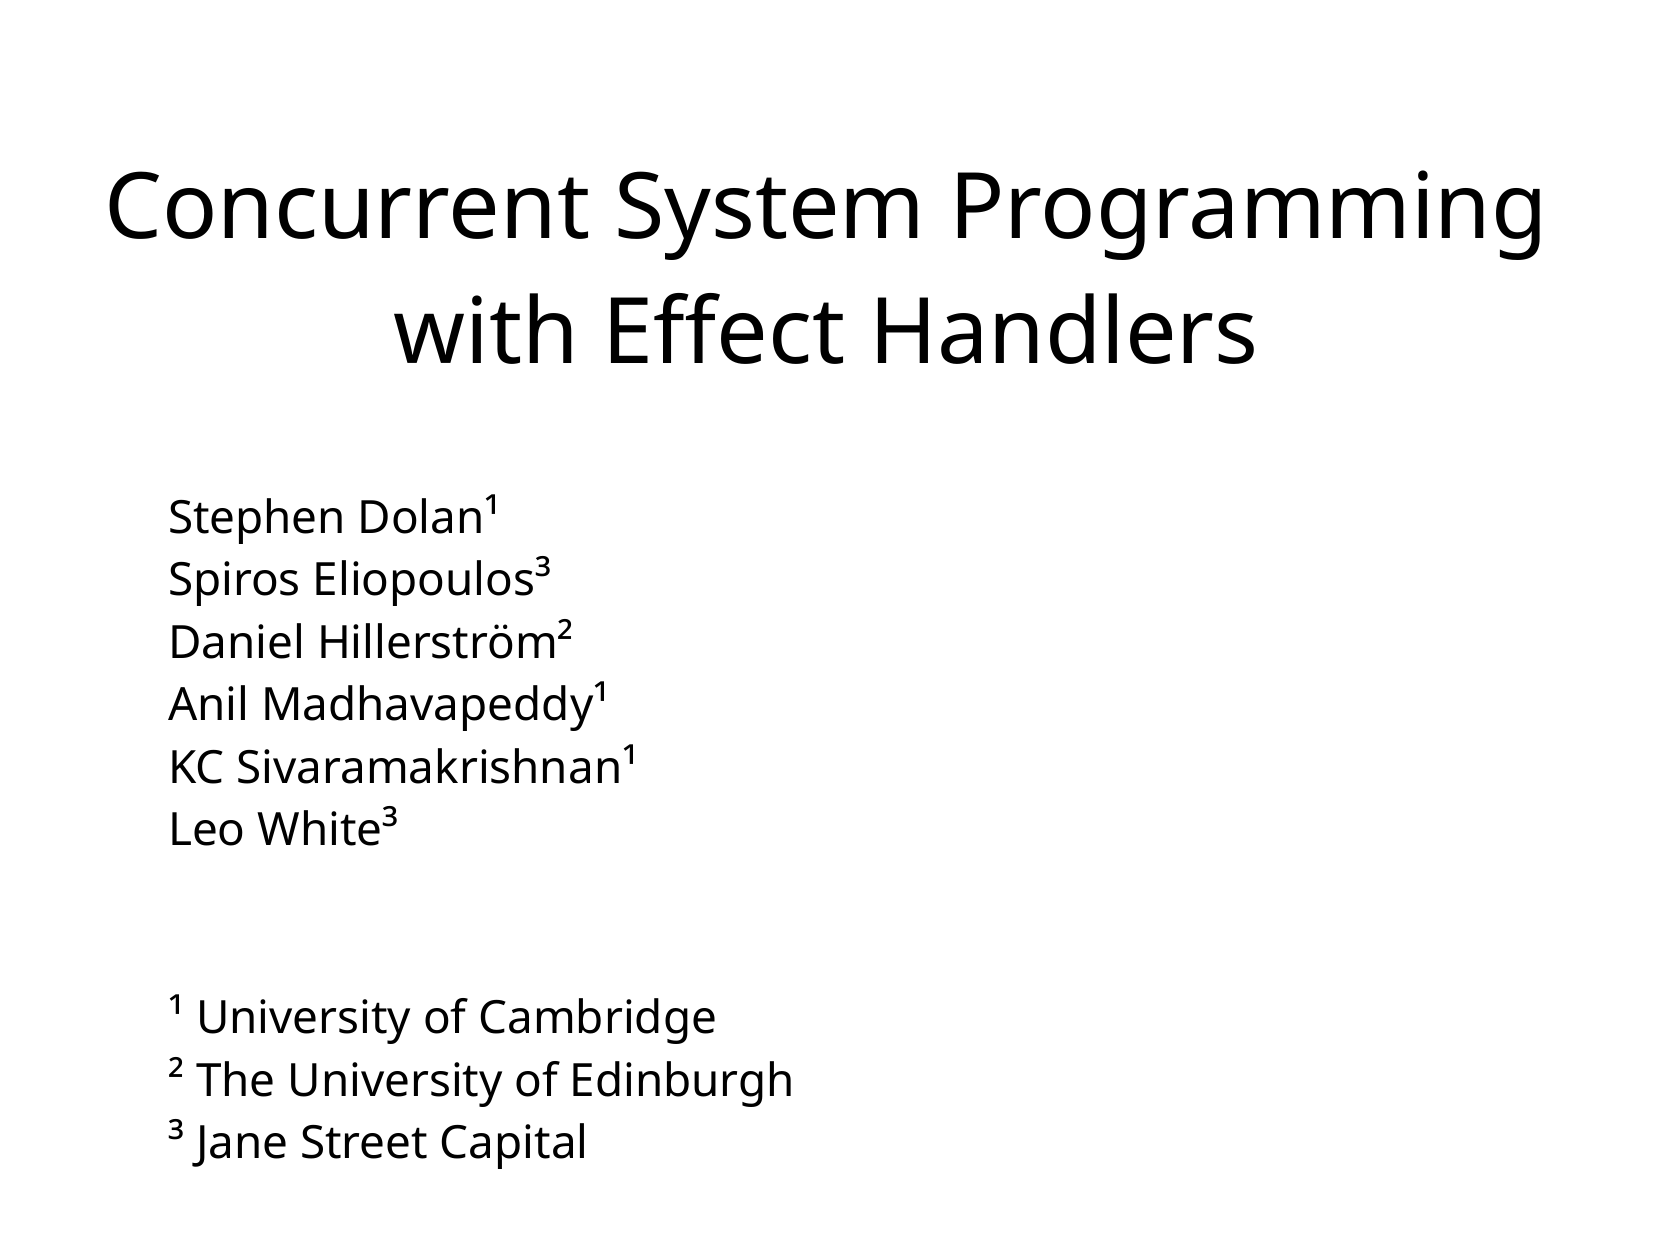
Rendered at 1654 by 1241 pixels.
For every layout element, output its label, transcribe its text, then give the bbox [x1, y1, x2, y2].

text_box Stephen Dolan¹ Spiros Eliopoulos³ Daniel Hillerström² Anil Madhavapeddy¹ KC Sivaramakrishnan¹ Leo White³ ¹ University of Cambridge ² The University of Edinburgh ³ Jane Street Capital [153, 476, 1501, 1158]
title Concurrent System Programming with Effect Handlers [82, 144, 1571, 387]
